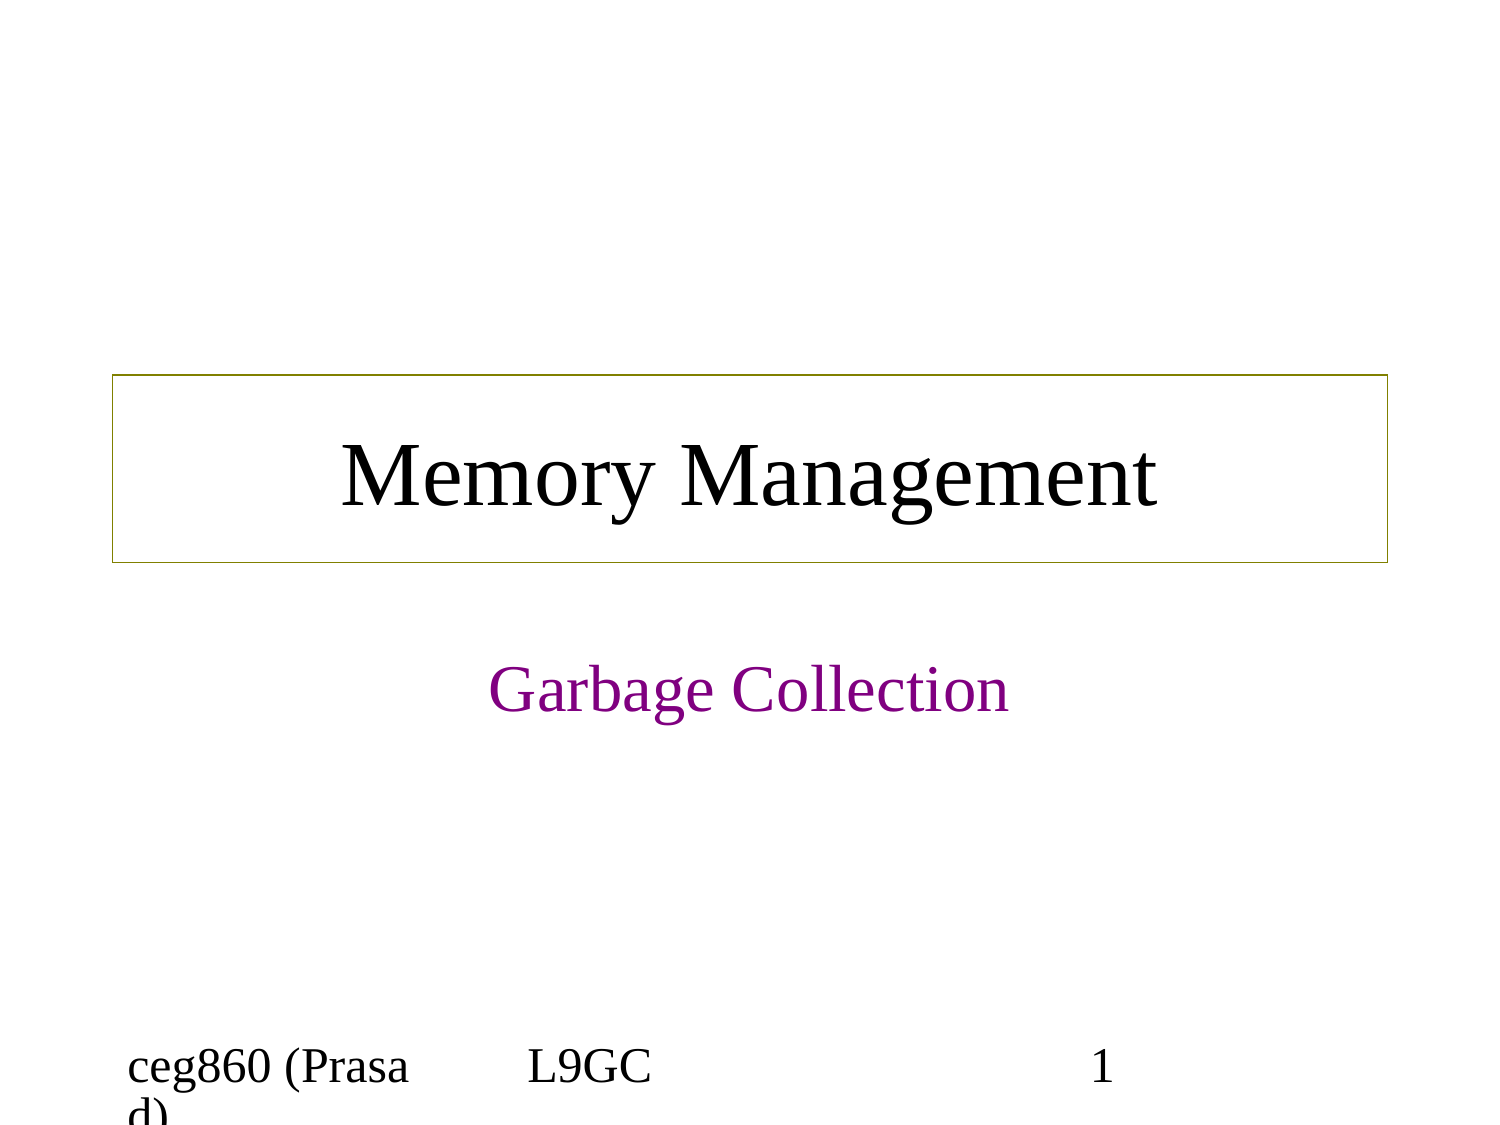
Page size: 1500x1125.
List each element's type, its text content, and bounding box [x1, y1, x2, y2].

subtitle Garbage Collection [225, 637, 1276, 926]
title Memory Management [112, 374, 1388, 563]
